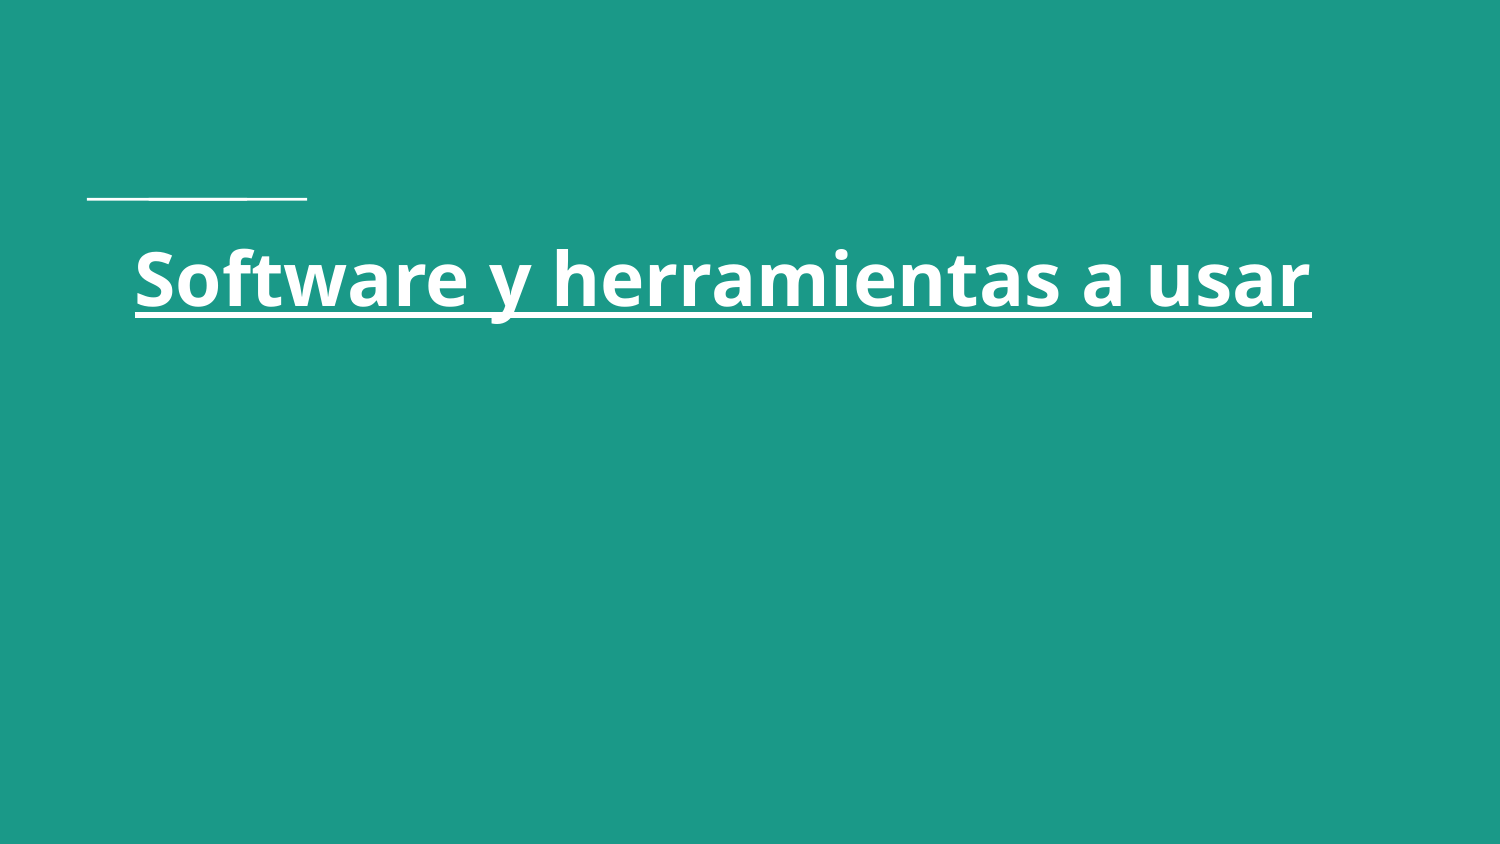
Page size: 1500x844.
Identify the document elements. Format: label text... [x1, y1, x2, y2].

title Software y herramientas a usar [119, 216, 1381, 338]
